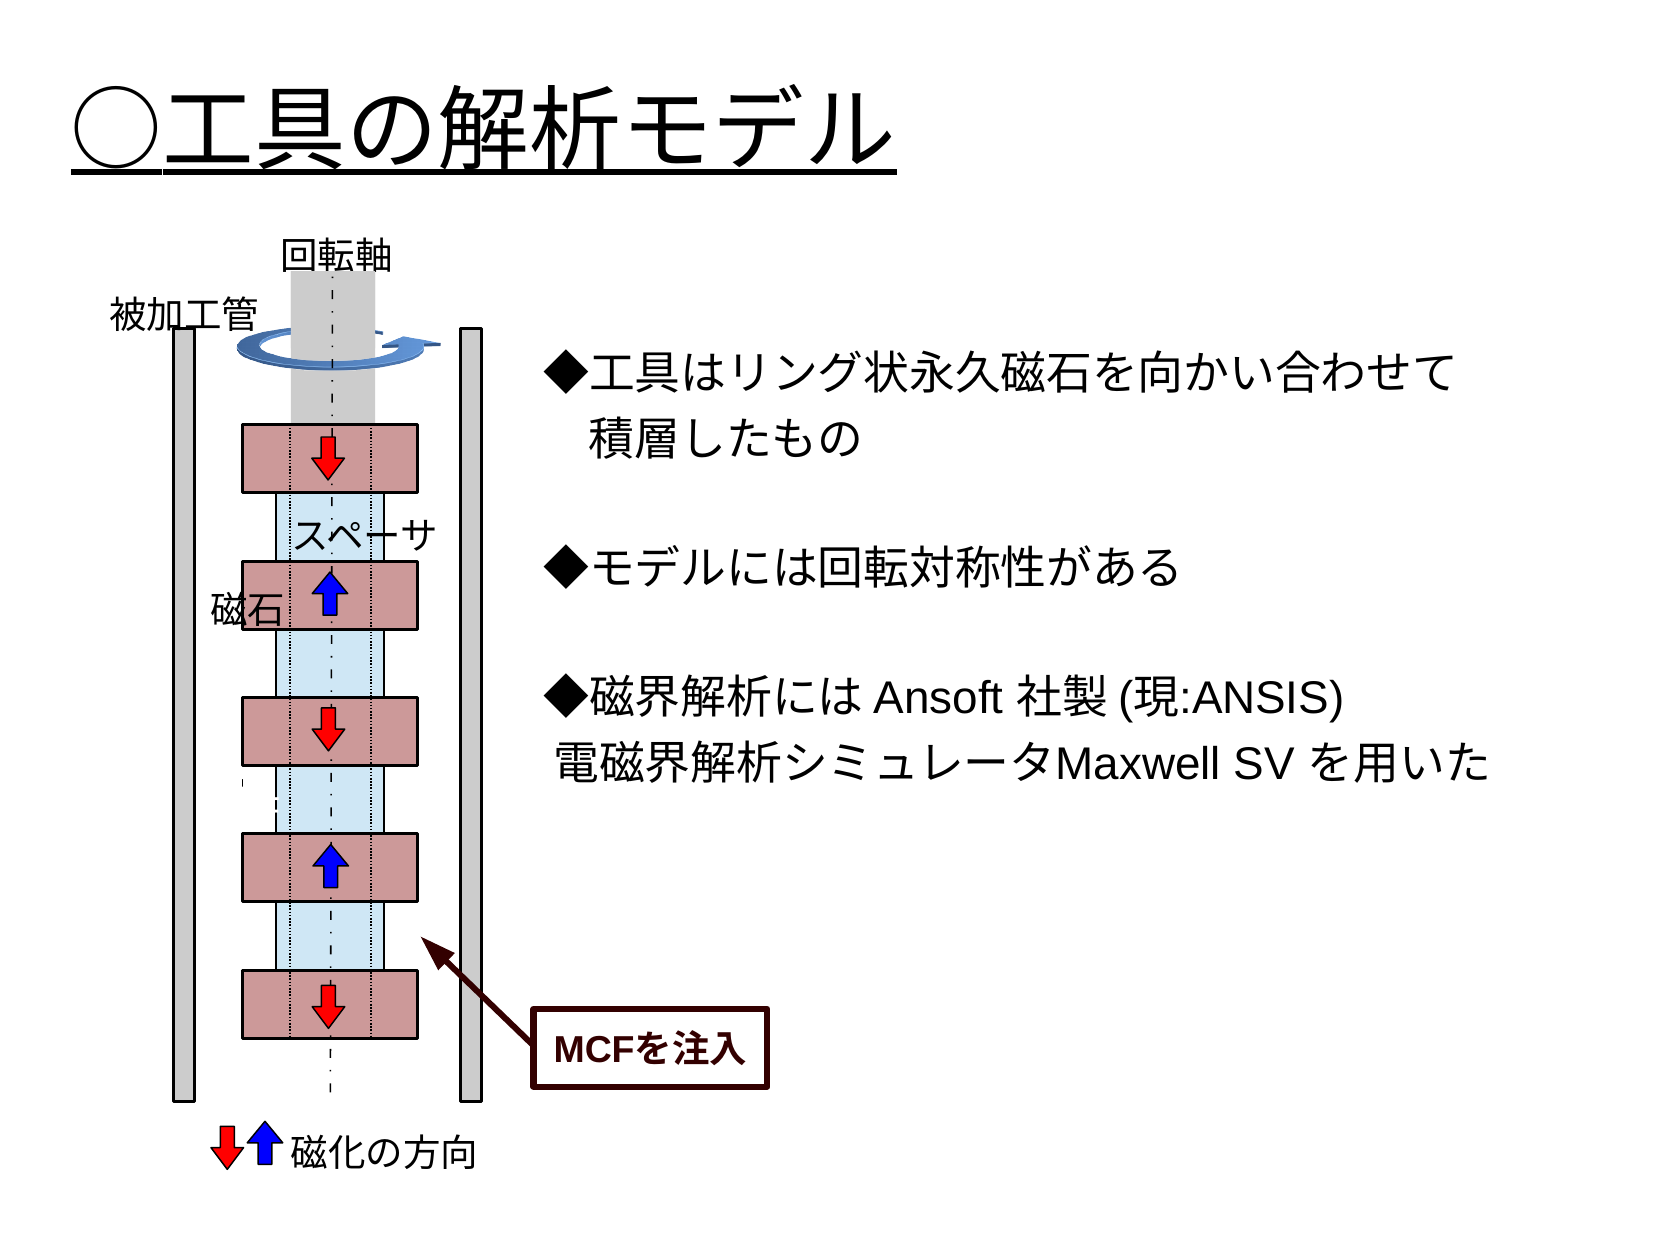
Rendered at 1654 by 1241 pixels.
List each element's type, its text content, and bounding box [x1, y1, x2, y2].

text_box [460, 328, 482, 990]
text_box [247, 1121, 283, 1165]
text_box 被加工管 [94, 277, 283, 376]
text_box MCFを注入 [533, 1008, 768, 1087]
text_box スペーサ [276, 498, 460, 573]
text_box [460, 980, 482, 1102]
picture [233, 324, 443, 373]
text_box [242, 561, 276, 572]
text_box MCF [184, 782, 302, 846]
text_box [211, 1126, 244, 1170]
title ○工具の解析モデル [70, 31, 1559, 213]
text_box 磁化の方向 [275, 1115, 500, 1179]
text_box 磁石 [195, 572, 313, 636]
list ◆工具はリング状永久磁石を向かい合わせて 積層したもの ◆モデルには回転対称性がある ◆磁界解析には Ansoft 社製 (現:ANSIS) 電磁界解析シミュレータMaxwell SV を用いた [543, 336, 1654, 1006]
text_box [242, 373, 418, 498]
text_box [290, 271, 376, 349]
text_box [242, 572, 418, 1039]
text_box 回転軸 [265, 218, 429, 316]
text_box [173, 376, 195, 1102]
